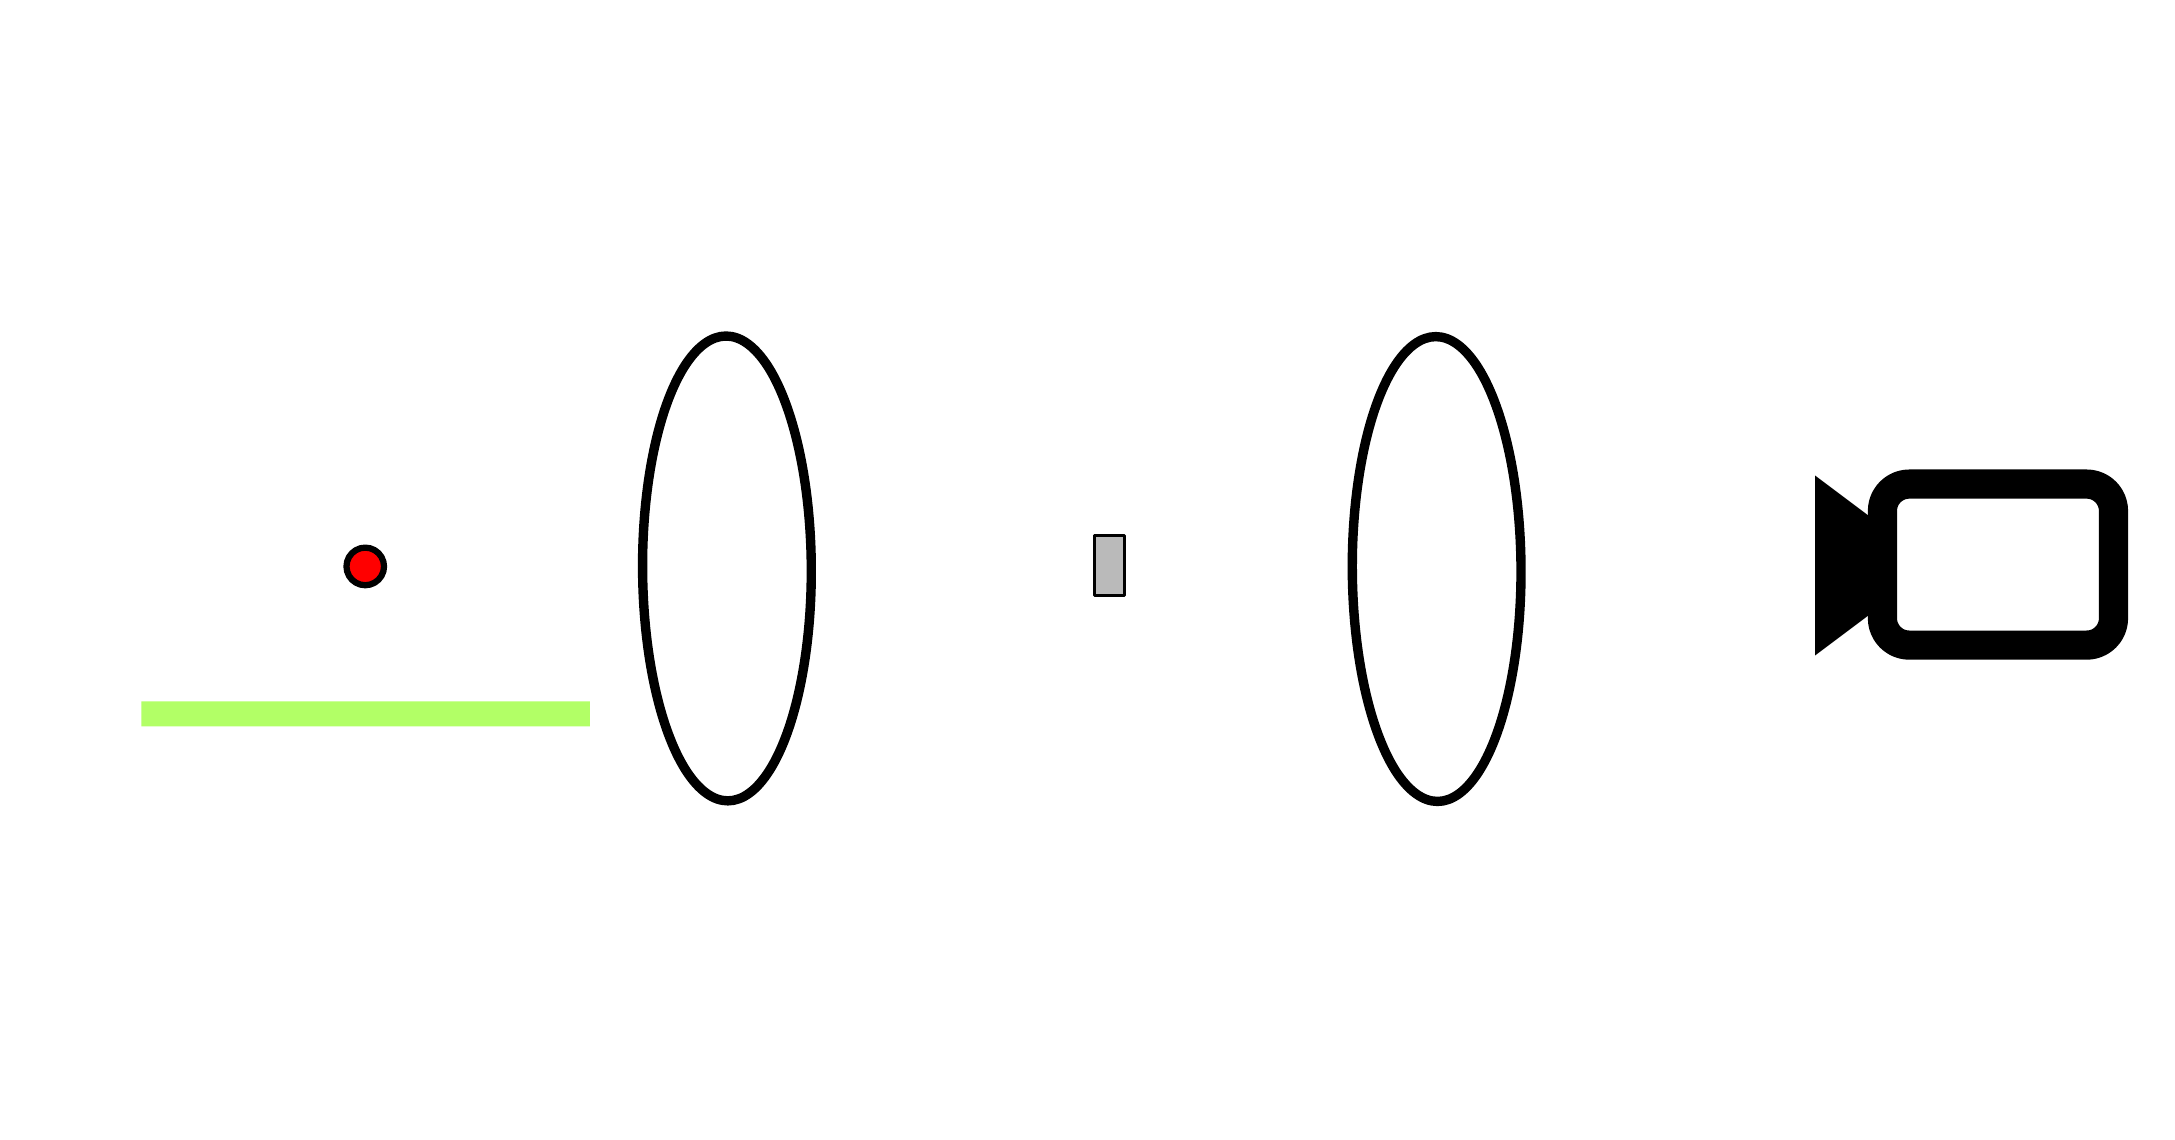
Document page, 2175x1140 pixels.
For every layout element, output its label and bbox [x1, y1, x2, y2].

text_box [1882, 484, 2114, 646]
text_box [642, 336, 812, 801]
text_box [346, 547, 385, 586]
text_box [1352, 336, 1522, 802]
text_box [1094, 535, 1125, 596]
text_box [1815, 475, 1876, 656]
